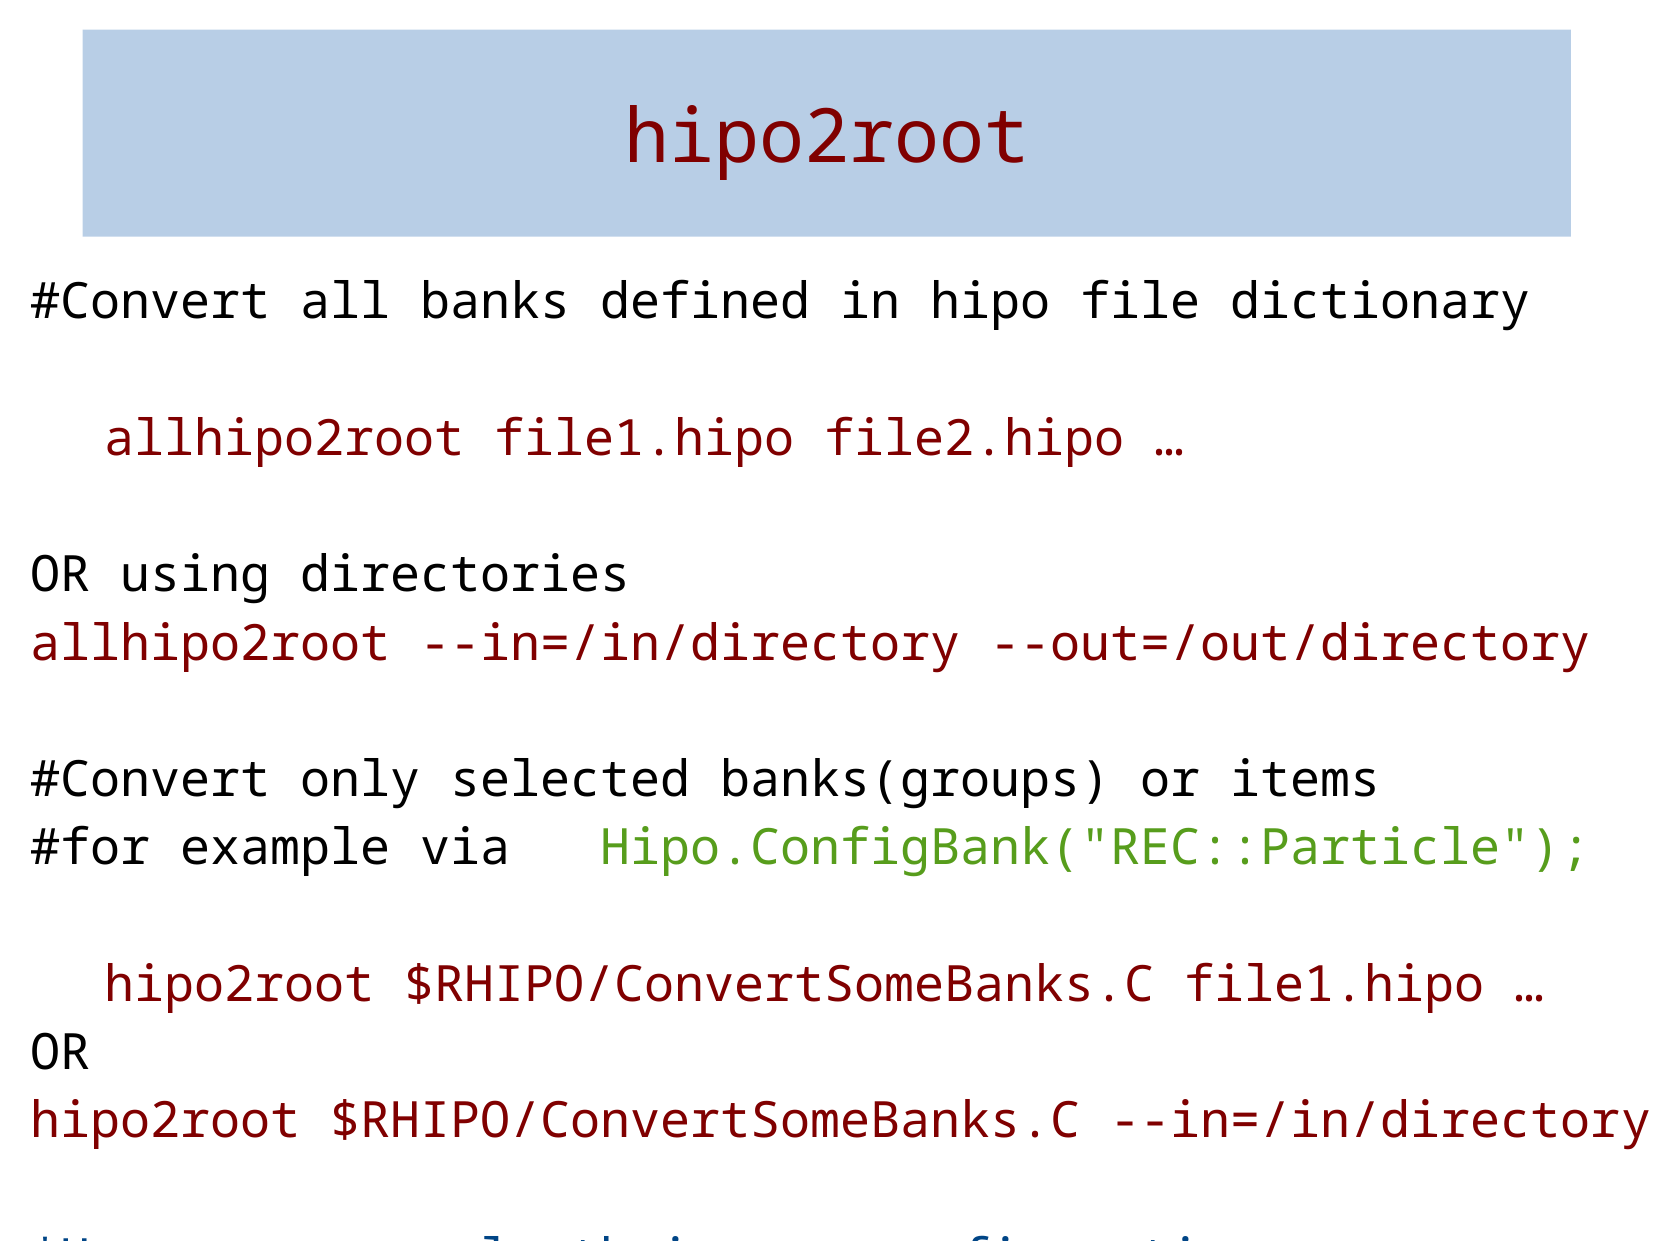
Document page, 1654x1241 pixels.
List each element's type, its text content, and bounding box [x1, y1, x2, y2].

text_box #Convert all banks defined in hipo file dictionary allhipo2root file1.hipo file2.hipo … OR using directories allhipo2root --in=/in/directory --out=/out/directory #Convert only selected banks(groups) or items #for example via Hipo.ConfigBank("REC::Particle"); hipo2root $RHIPO/ConvertSomeBanks.C file1.hipo … OR hipo2root $RHIPO/ConvertSomeBanks.C --in=/in/directory *Users can supply their own configuration macro instead of $RHIPO/ConvertSomeBanks.C [15, 257, 1654, 1201]
title hipo2root [82, 29, 1571, 237]
